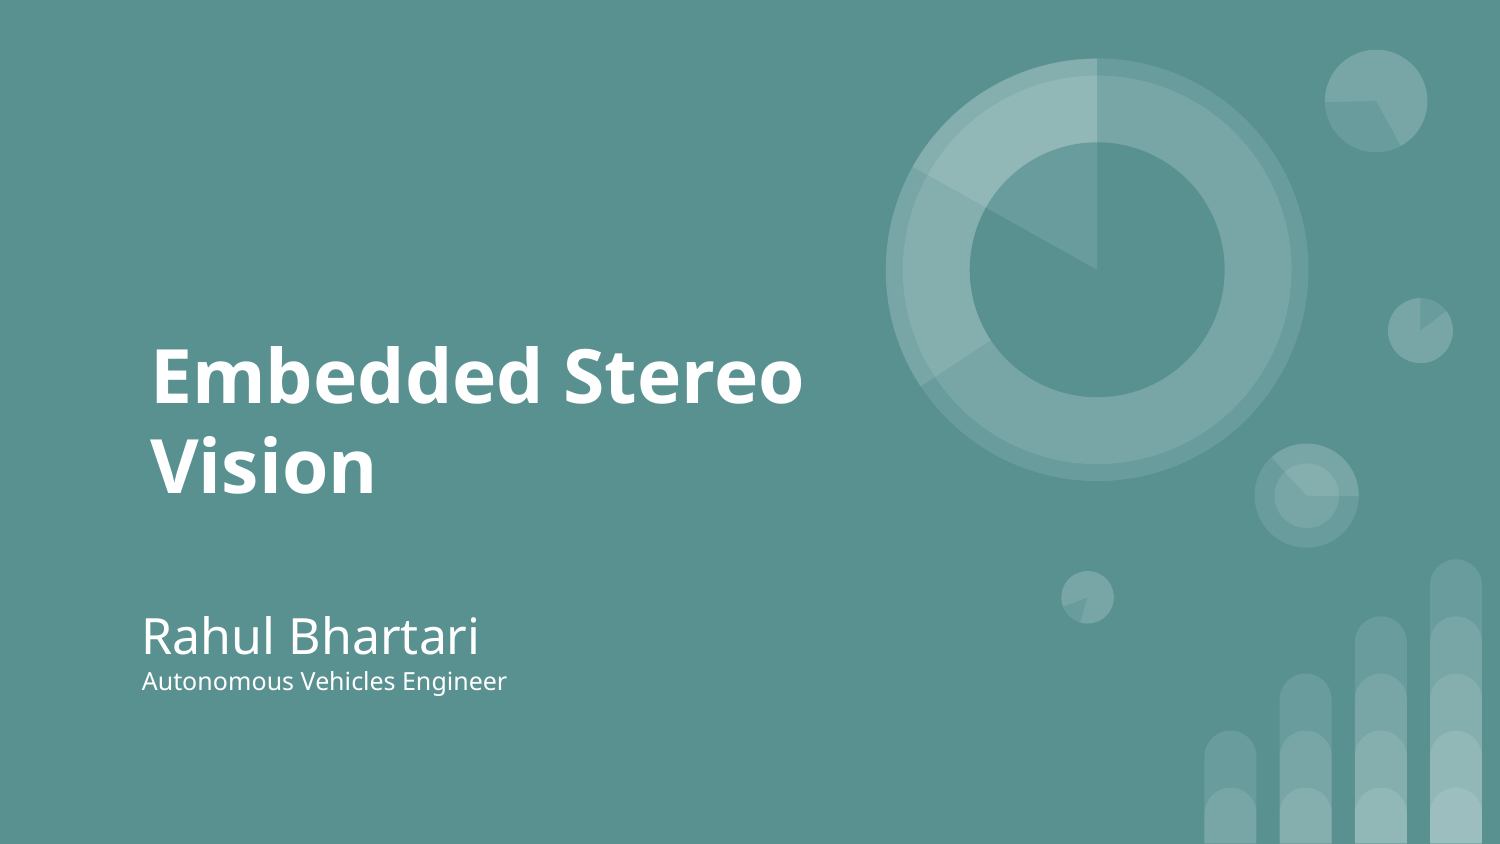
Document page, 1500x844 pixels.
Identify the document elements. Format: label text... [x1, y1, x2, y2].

subtitle Rahul Bhartari Autonomous Vehicles Engineer [126, 589, 826, 704]
title Embedded Stereo Vision [135, 264, 834, 572]
